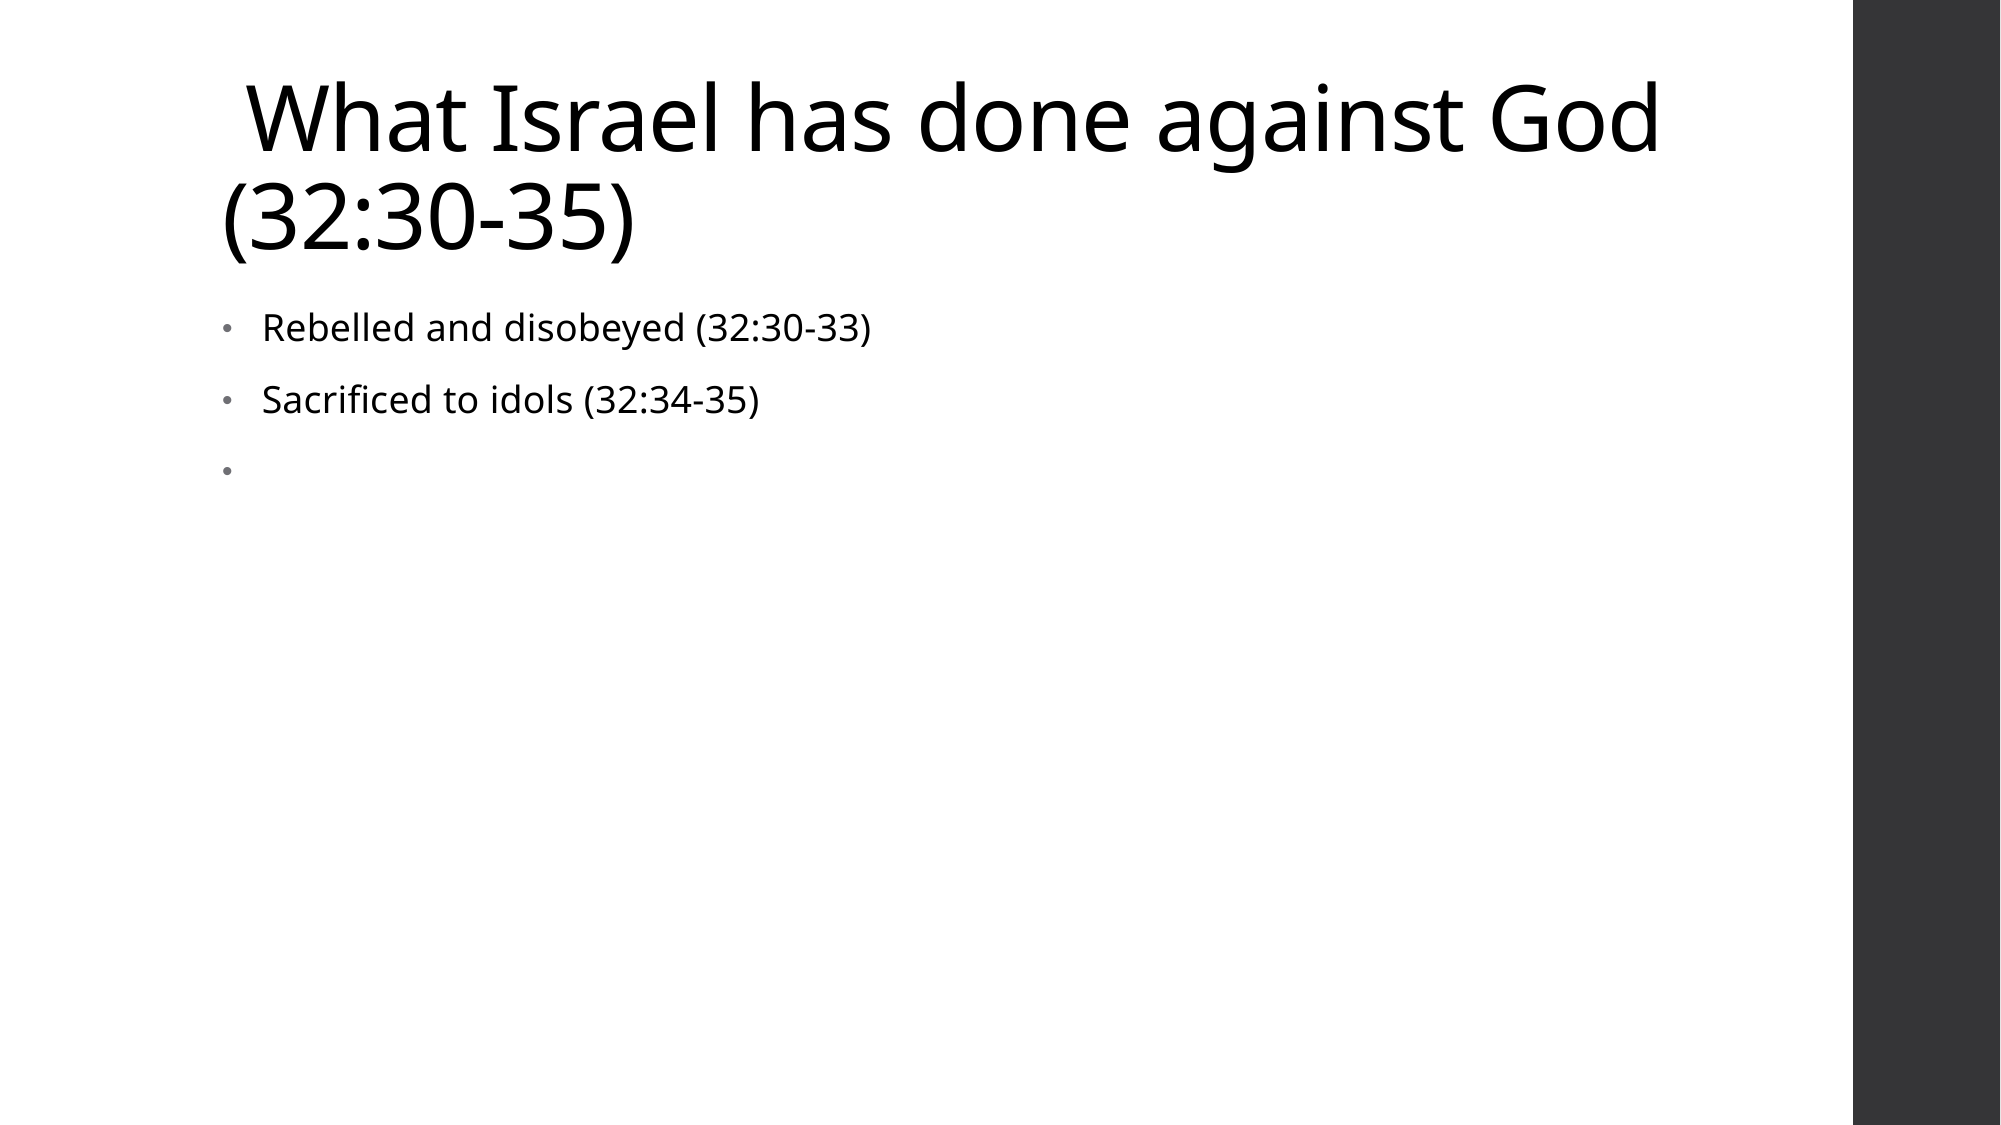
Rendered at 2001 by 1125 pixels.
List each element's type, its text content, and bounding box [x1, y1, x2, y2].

title What Israel has done against God (32:30-35) [206, 60, 1797, 278]
list Rebelled and disobeyed (32:30-33) Sacrificed to idols (32:34-35) [206, 299, 1617, 1014]
